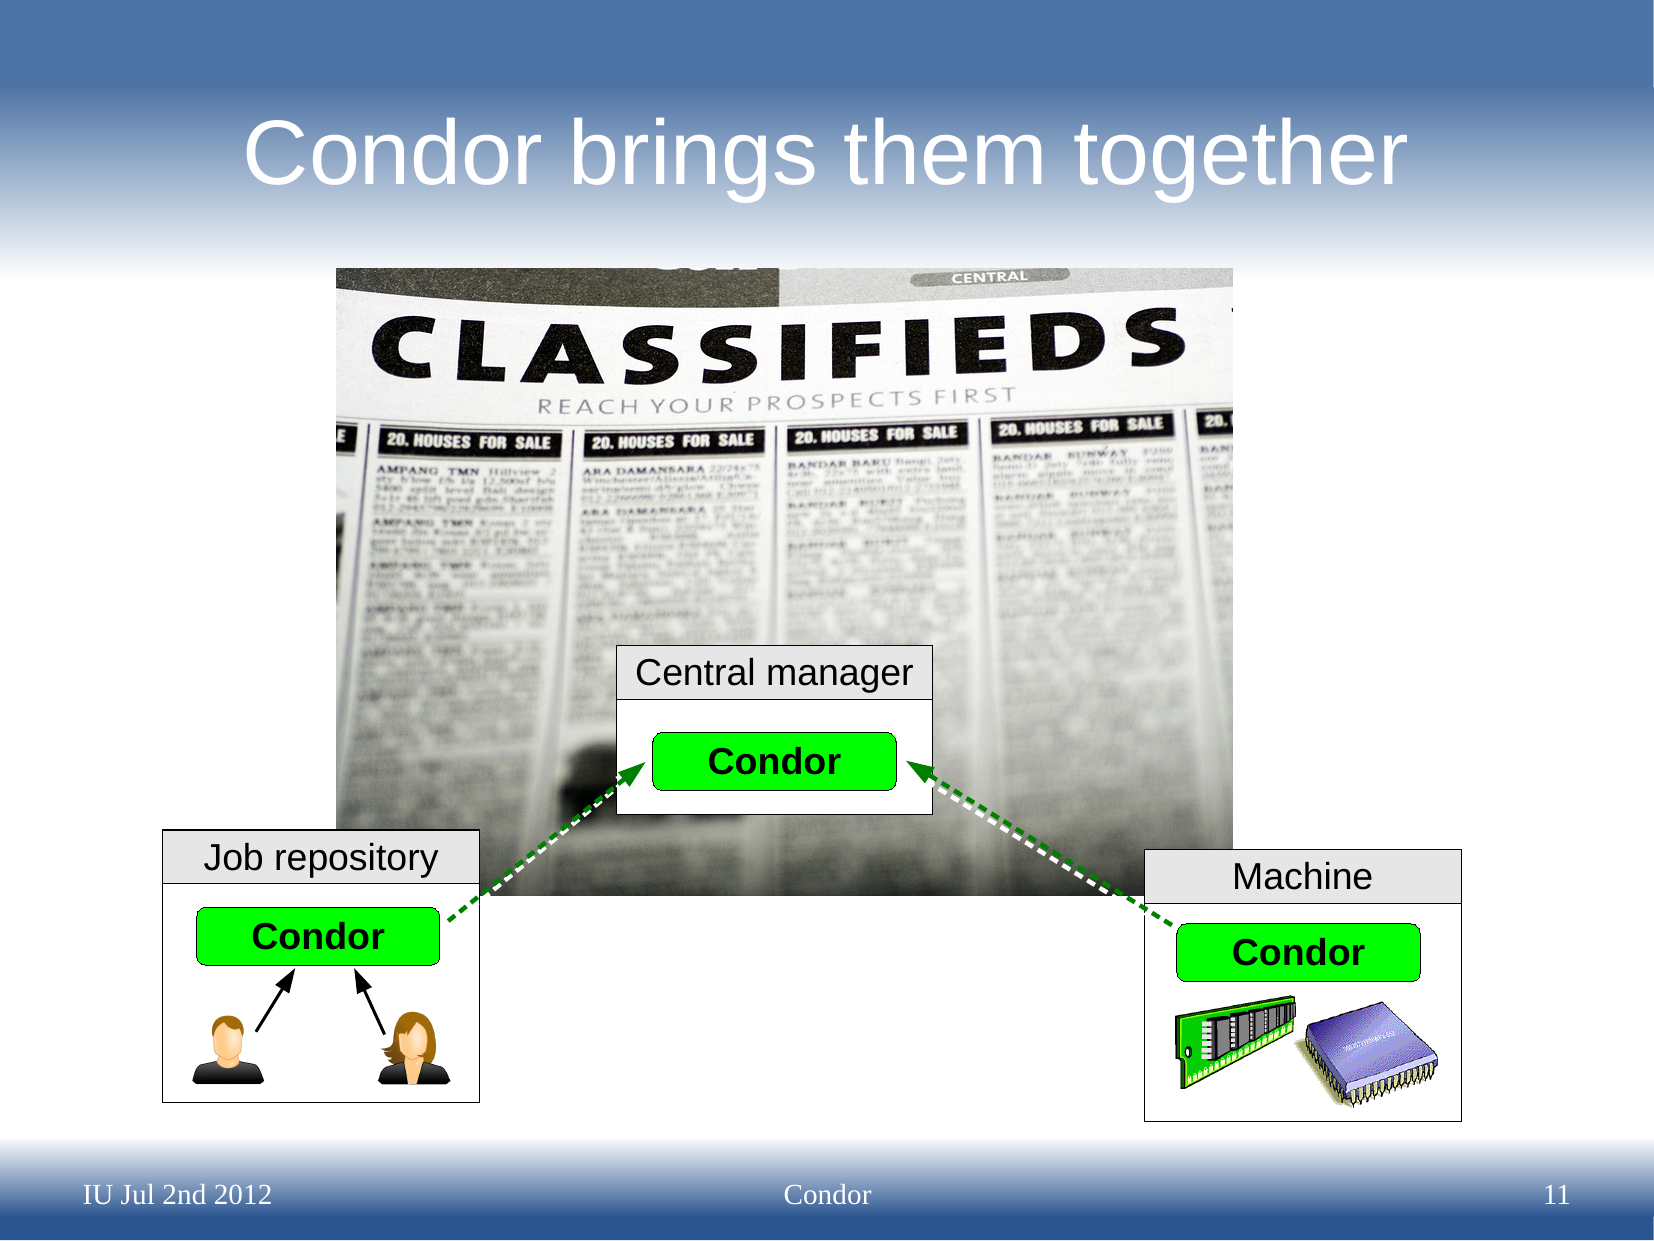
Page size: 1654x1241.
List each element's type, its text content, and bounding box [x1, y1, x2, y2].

title Condor brings them together [82, 49, 1571, 257]
picture [1175, 995, 1441, 1112]
text_box Job repository [162, 830, 480, 884]
text_box Central manager [616, 645, 933, 700]
picture [190, 1010, 266, 1086]
picture [376, 1010, 452, 1086]
text_box Machine [1144, 849, 1462, 904]
text_box [162, 268, 1233, 1103]
text_box Condor [652, 732, 897, 791]
text_box Condor [1176, 923, 1421, 982]
text_box Condor [196, 907, 440, 966]
